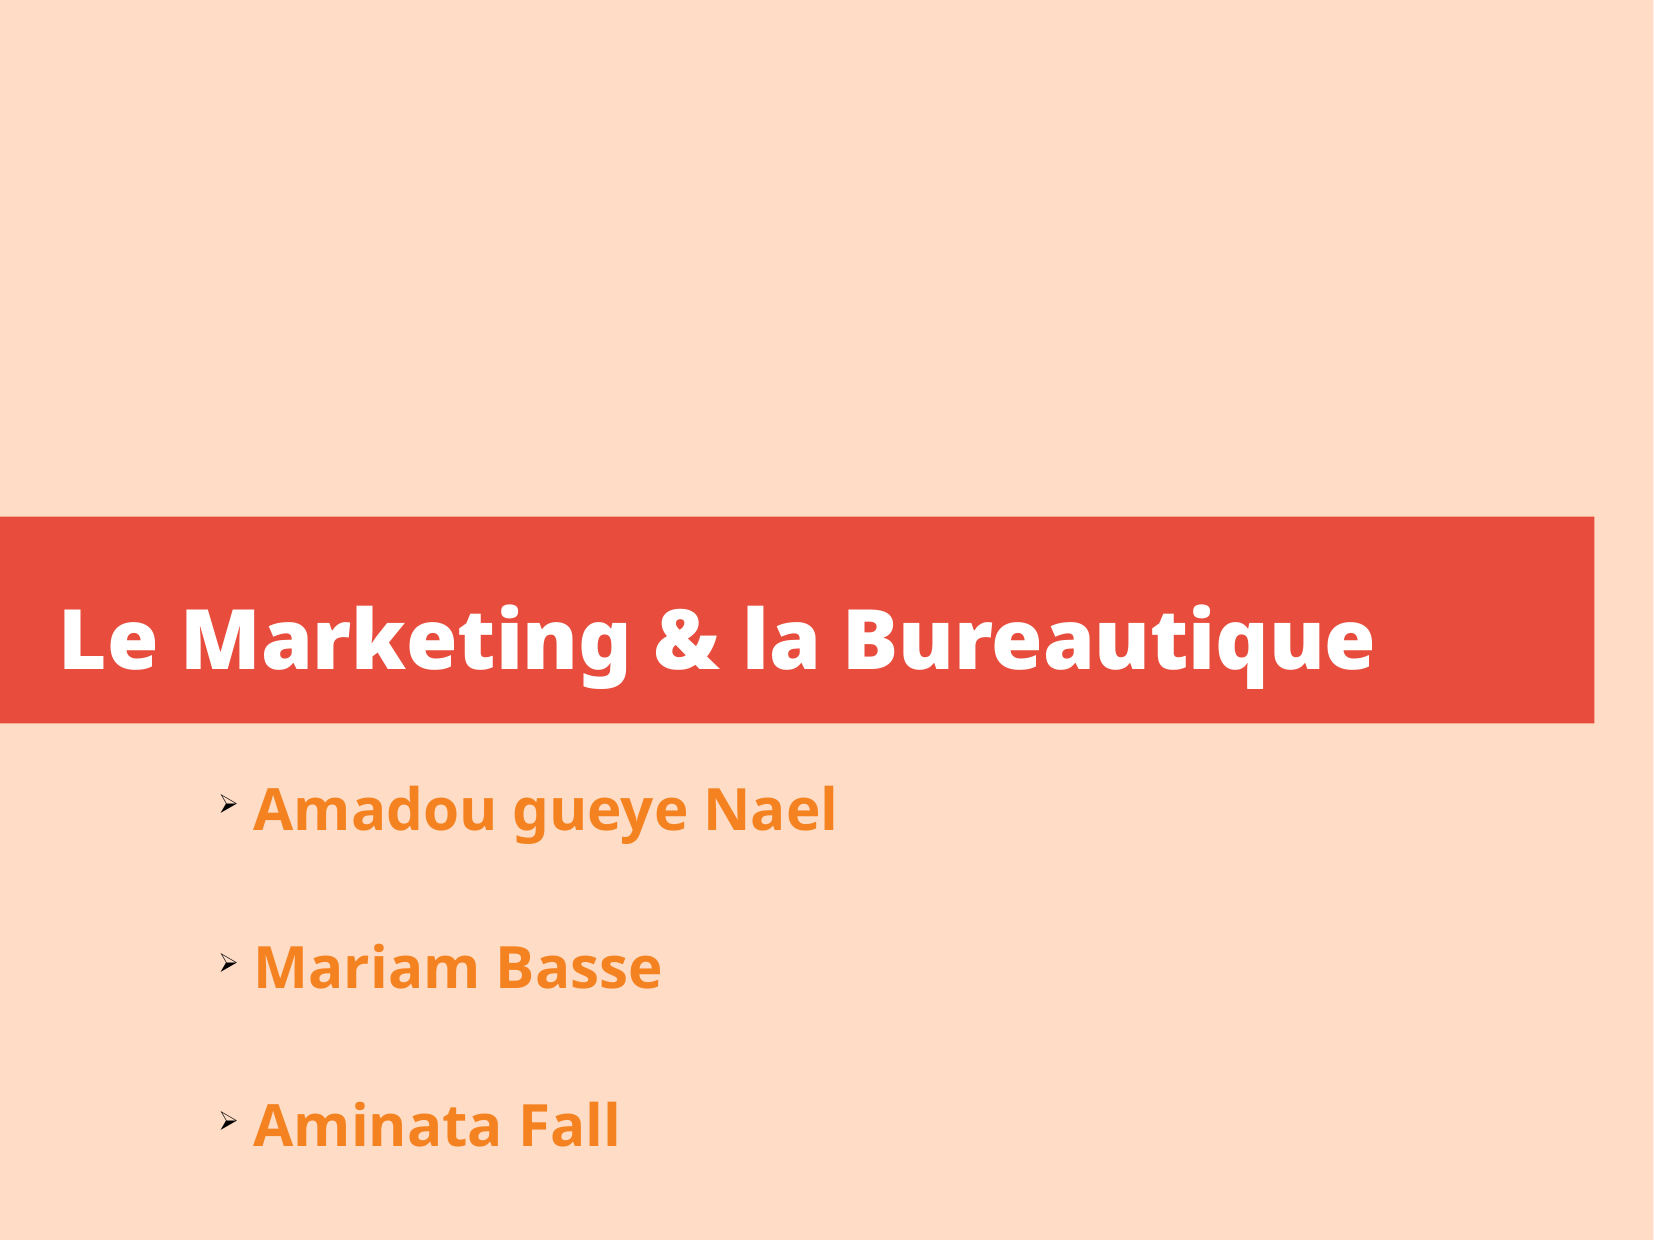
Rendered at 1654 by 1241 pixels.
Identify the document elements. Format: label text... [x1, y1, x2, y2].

subtitle Amadou gueye Nael Mariam Basse Aminata Fall Pape massar Sow [218, 767, 1654, 1135]
title Le Marketing & la Bureautique [59, 546, 1595, 694]
